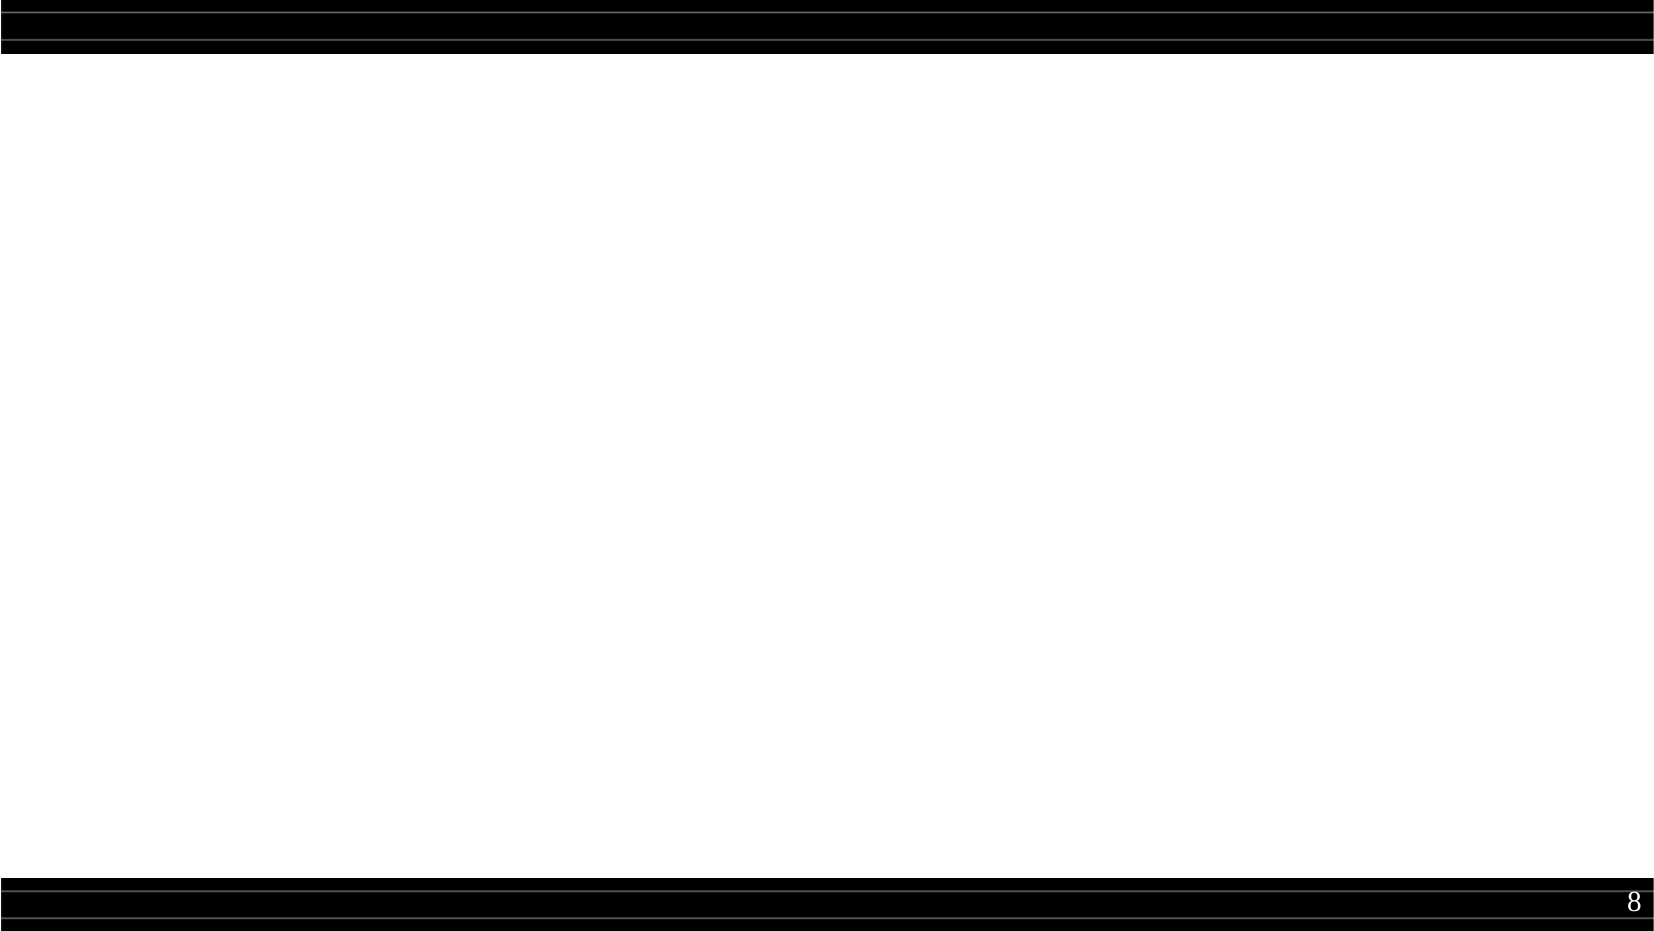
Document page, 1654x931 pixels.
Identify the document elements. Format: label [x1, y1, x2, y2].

picture [1, 878, 1654, 931]
picture [1, 0, 1654, 54]
